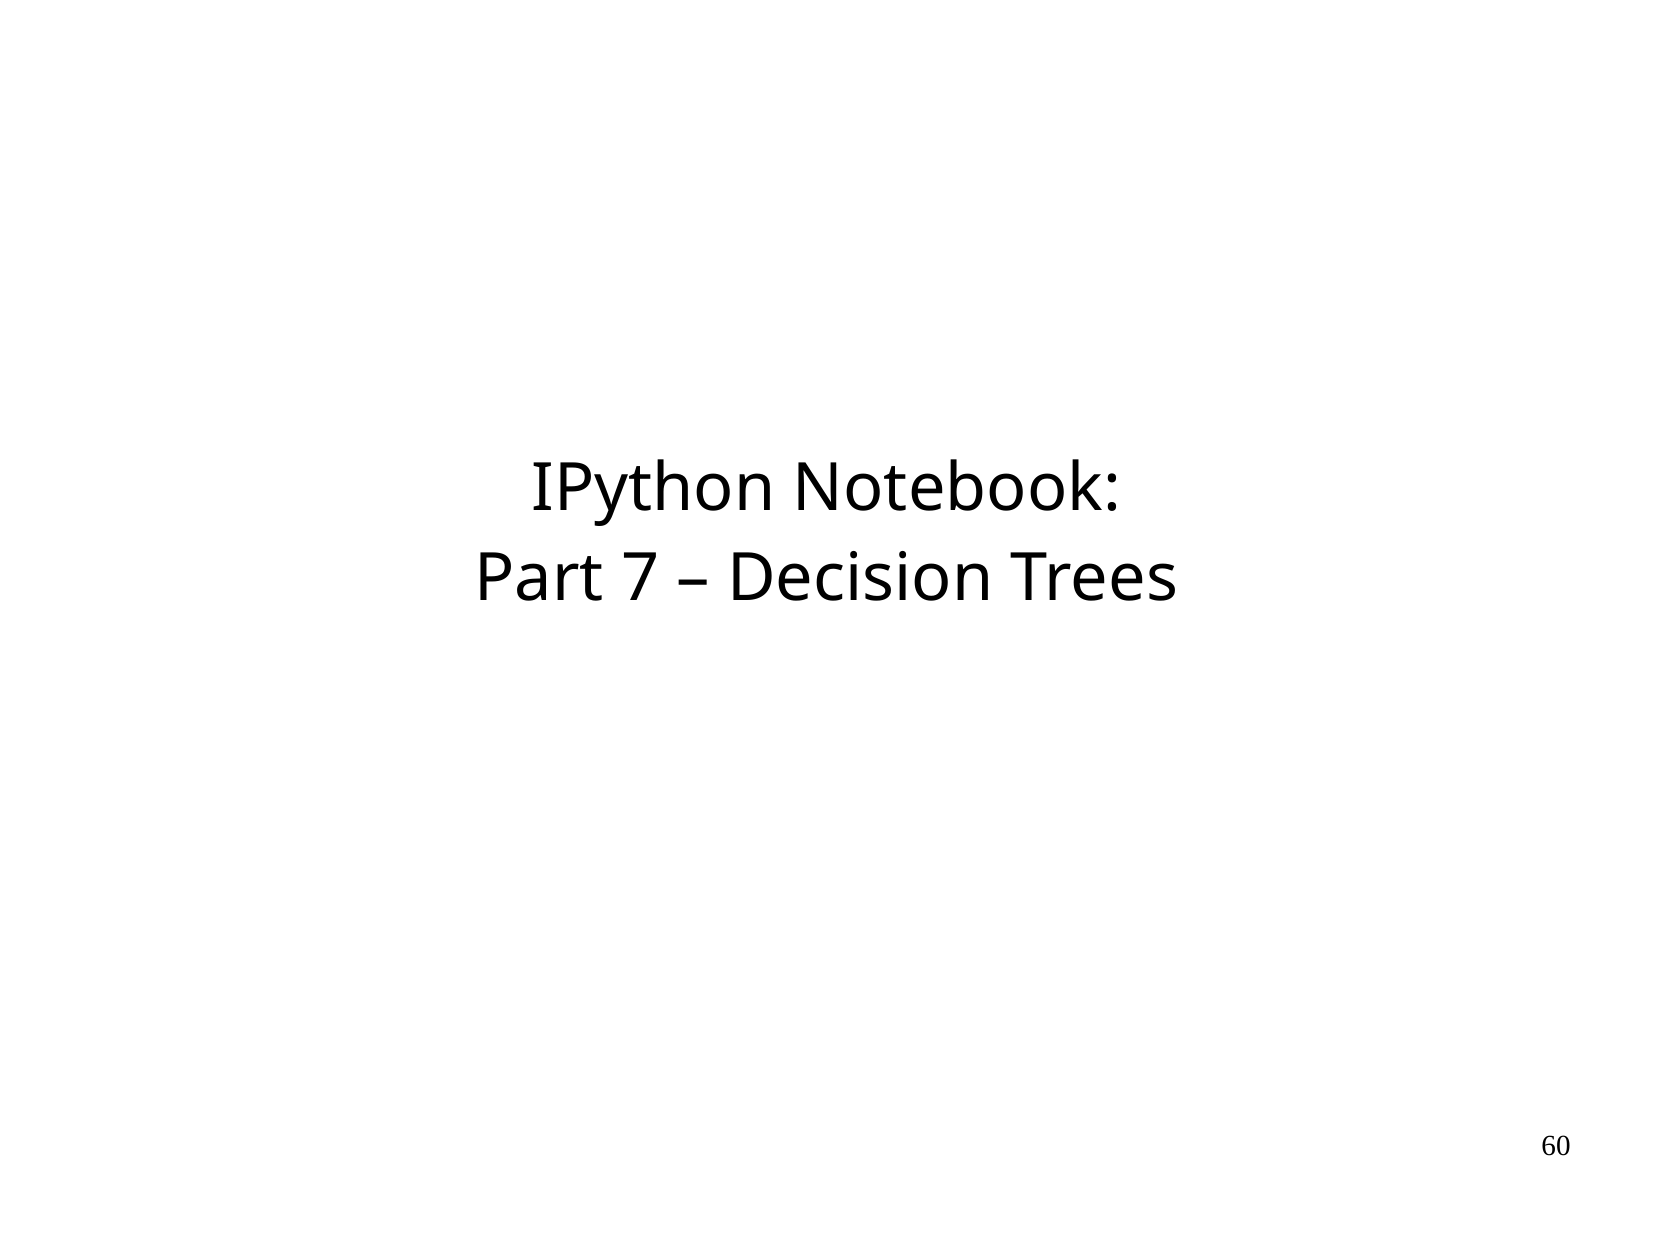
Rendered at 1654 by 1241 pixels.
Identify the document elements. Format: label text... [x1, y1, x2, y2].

subtitle IPython Notebook: Part 7 – Decision Trees [82, 49, 1571, 1010]
